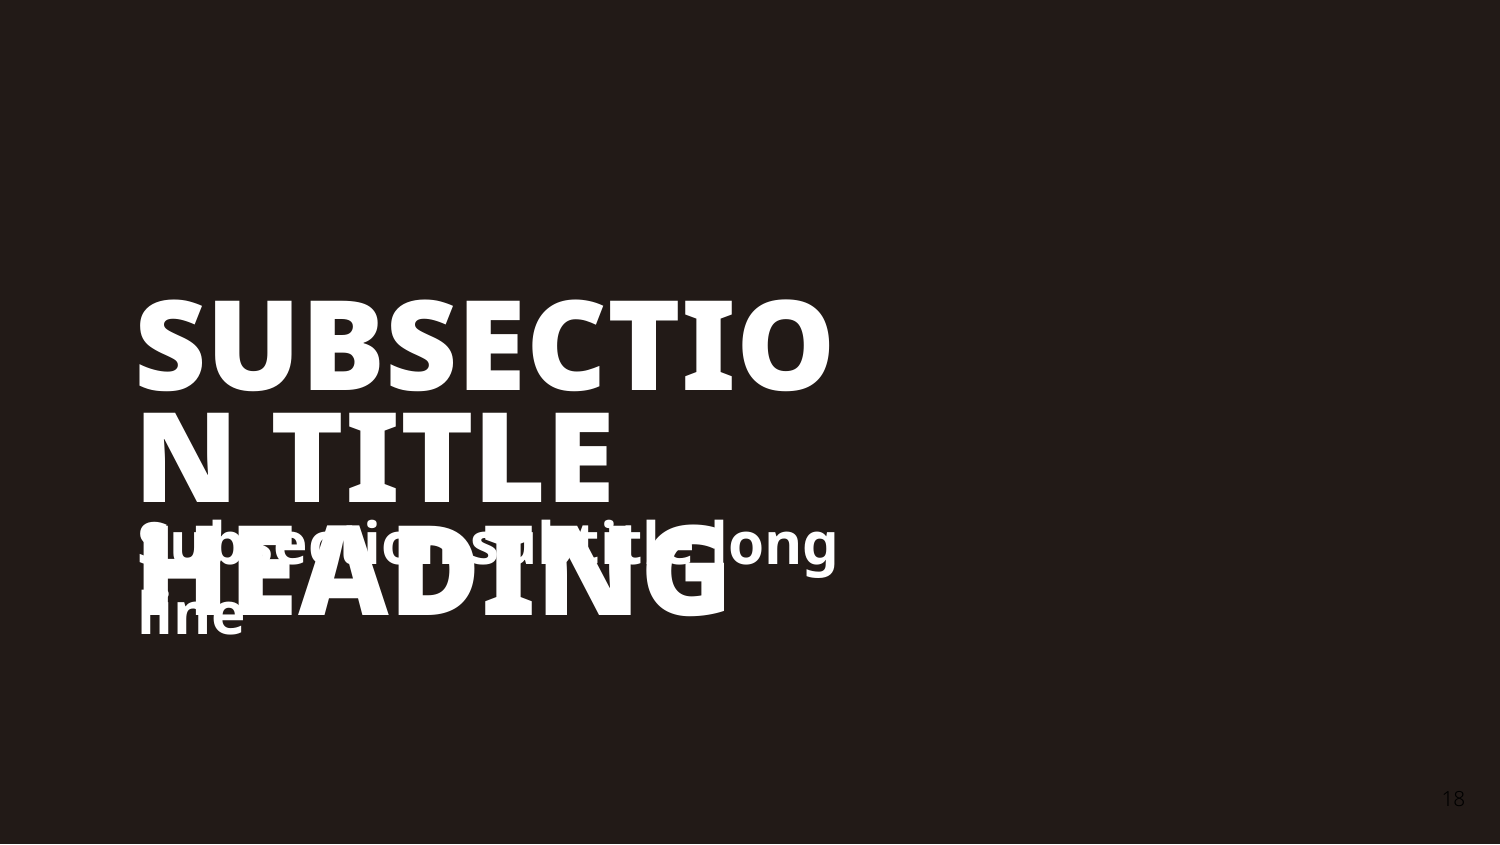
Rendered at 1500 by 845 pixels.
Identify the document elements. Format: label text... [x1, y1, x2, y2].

title Subsection subtitle long line [122, 491, 938, 592]
title SUBSECTION TITLE HEADING [119, 284, 938, 541]
